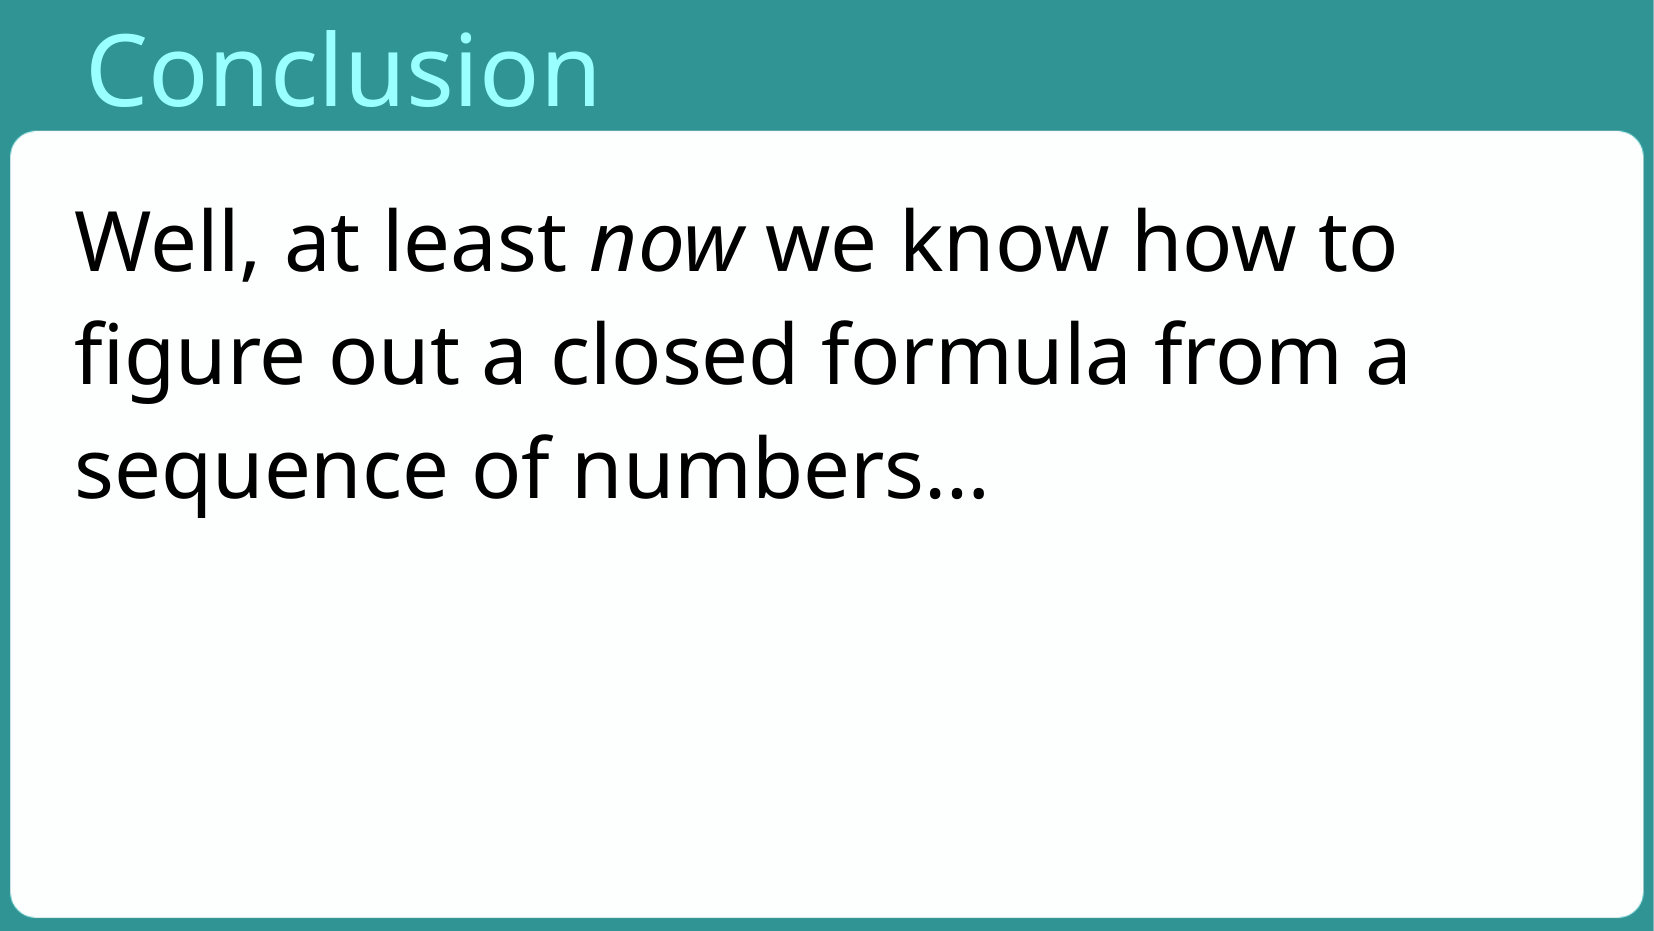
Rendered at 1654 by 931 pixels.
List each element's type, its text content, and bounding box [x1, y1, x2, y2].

text_box Well, at least now we know how to figure out a closed formula from a sequence of numbers… [74, 182, 1587, 879]
title Conclusion [85, 8, 1574, 126]
picture [0, 0, 1654, 931]
